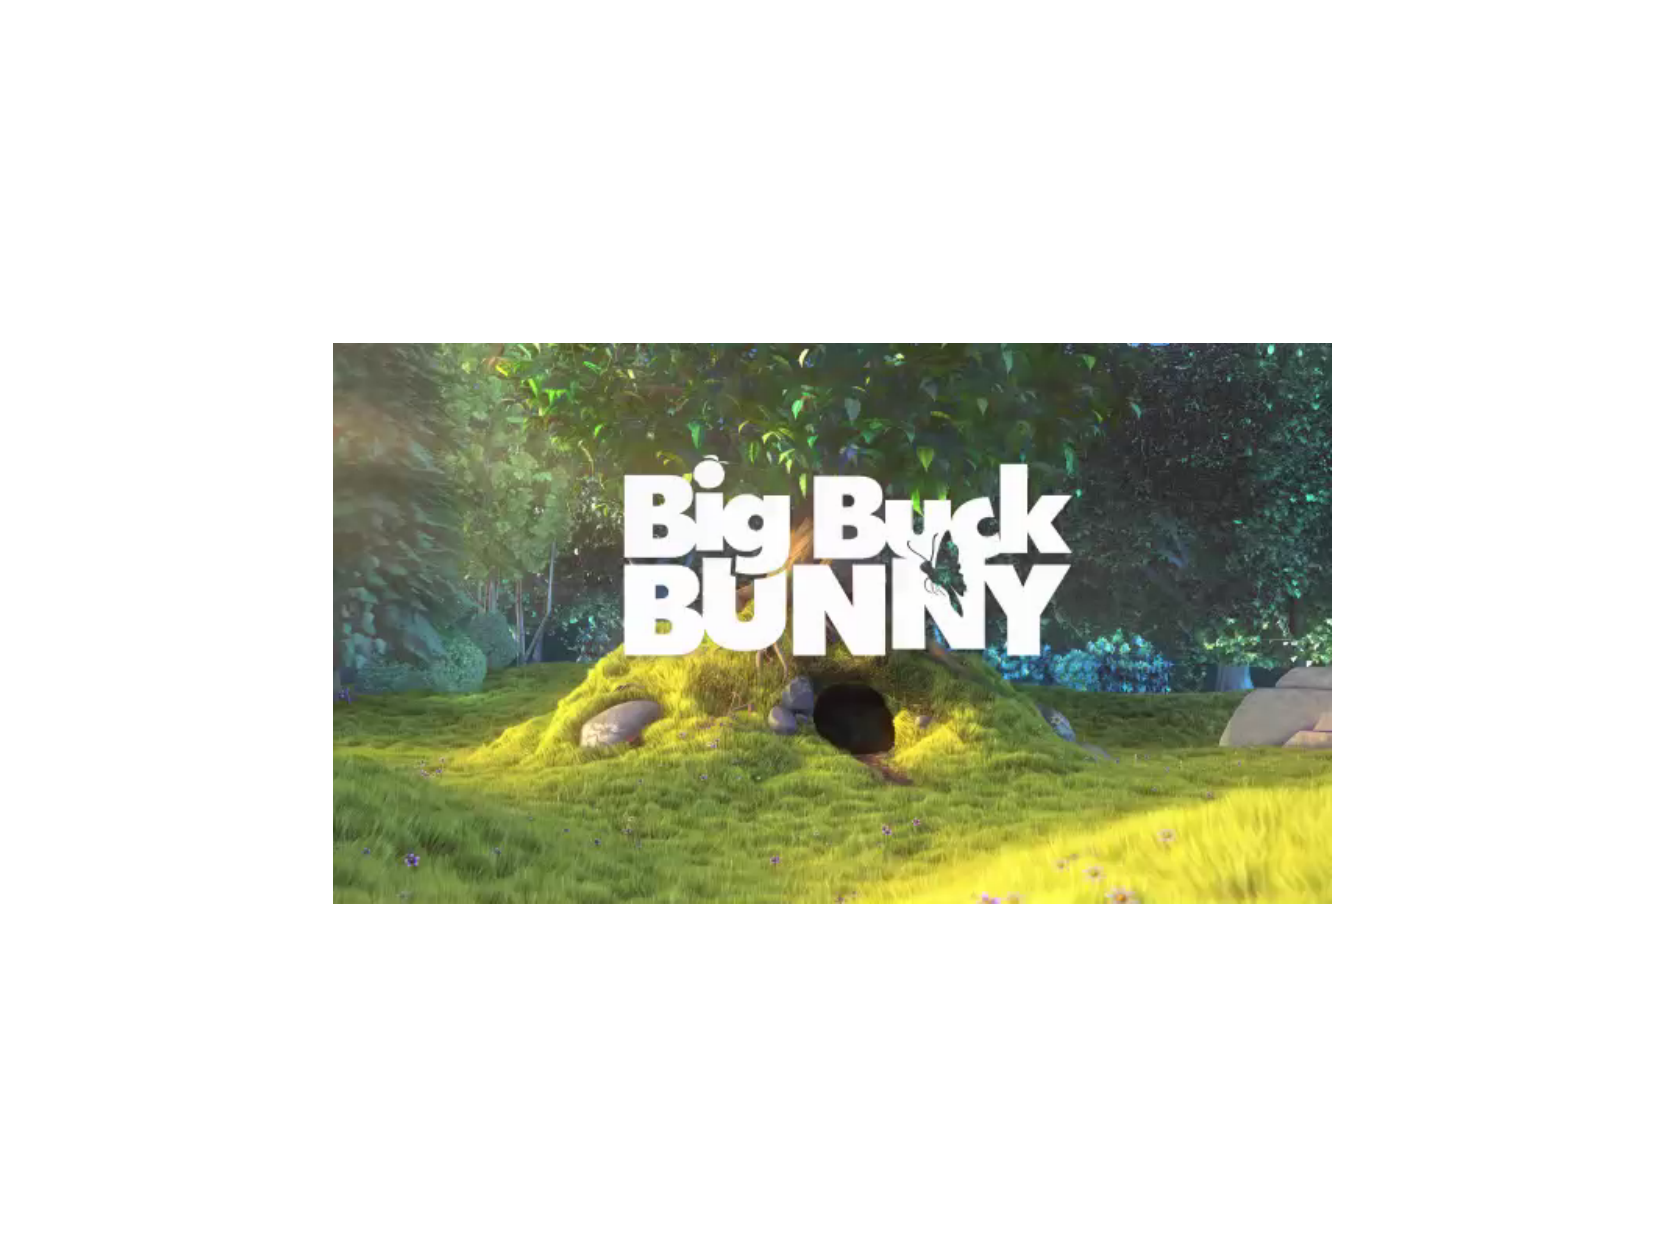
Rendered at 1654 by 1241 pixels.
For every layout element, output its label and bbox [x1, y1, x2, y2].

text_box [332, 342, 1333, 905]
